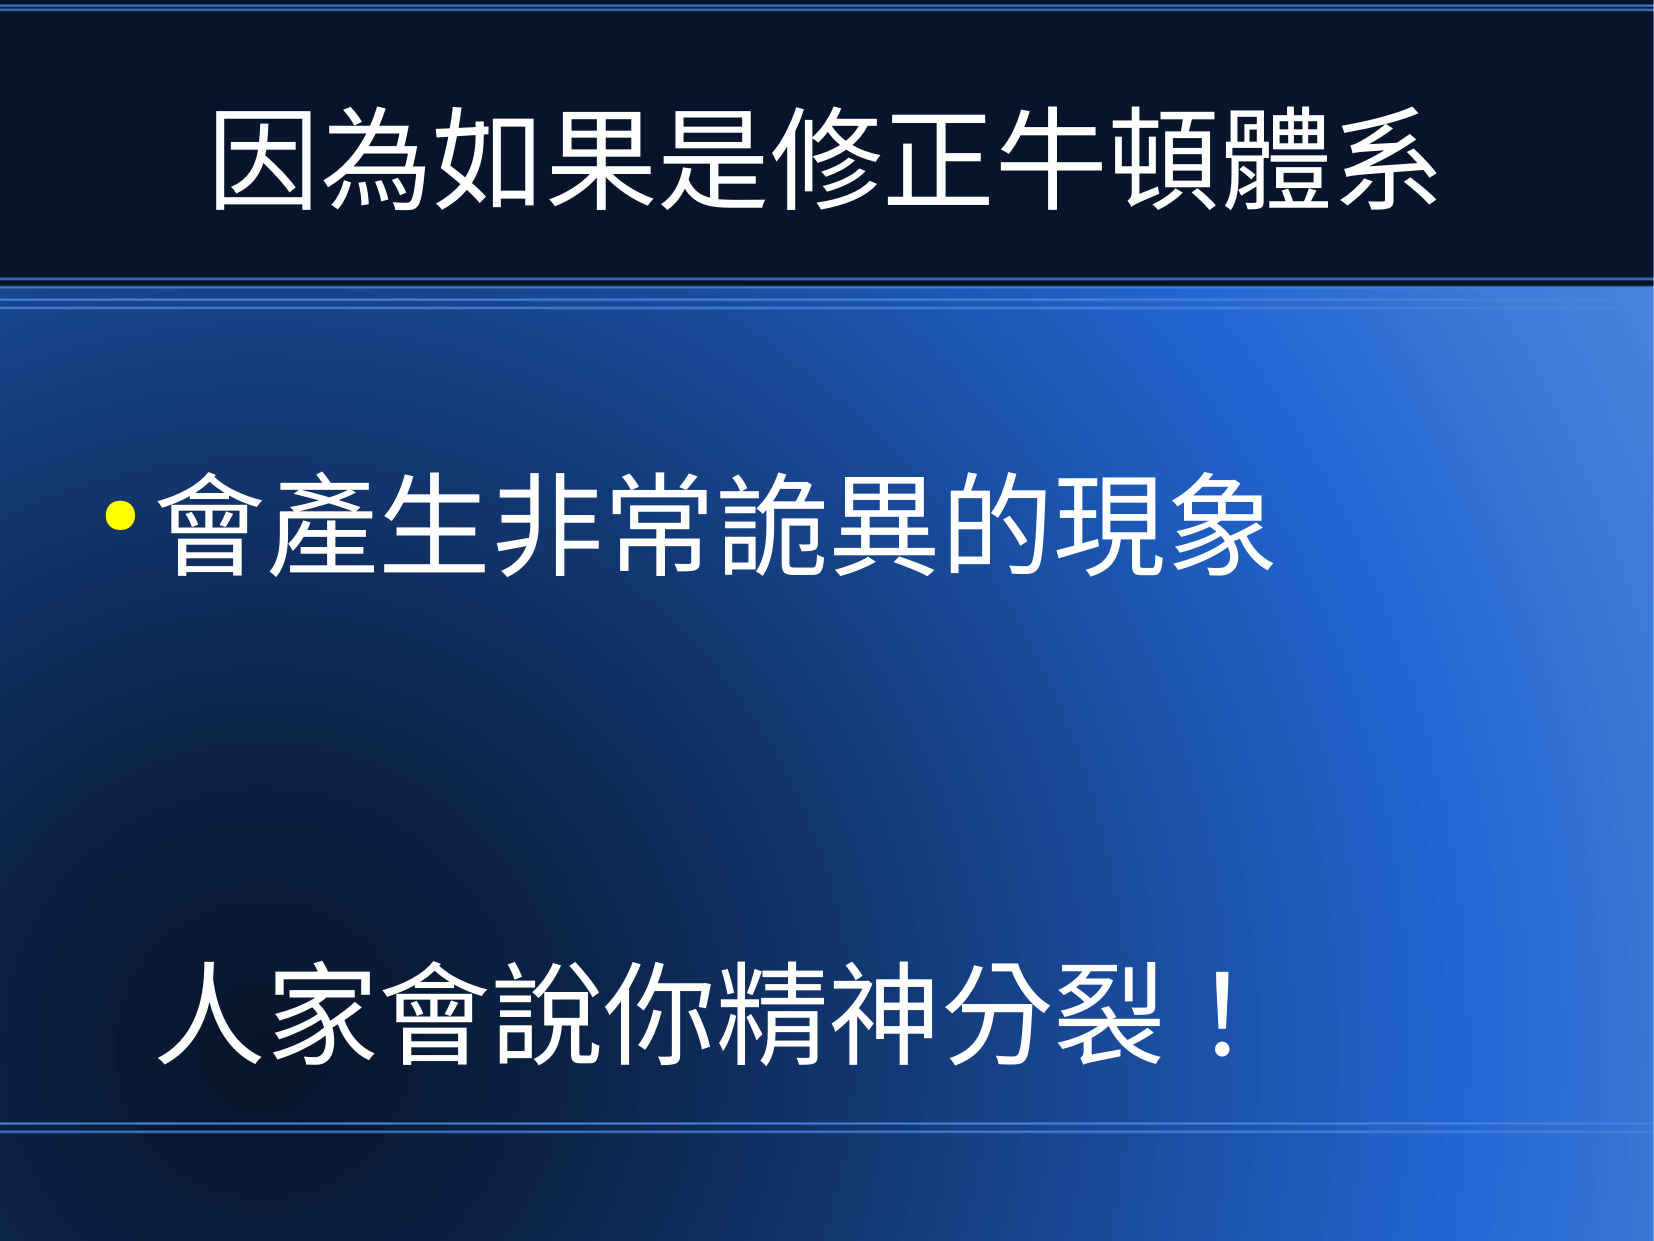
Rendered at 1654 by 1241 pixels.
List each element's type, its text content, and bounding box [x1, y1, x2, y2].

title 因為如果是修正牛頓體系 [82, 49, 1571, 257]
list 會產生非常詭異的現象 人家會說你精神分裂！ [82, 355, 1571, 1241]
picture [0, 0, 1654, 1241]
